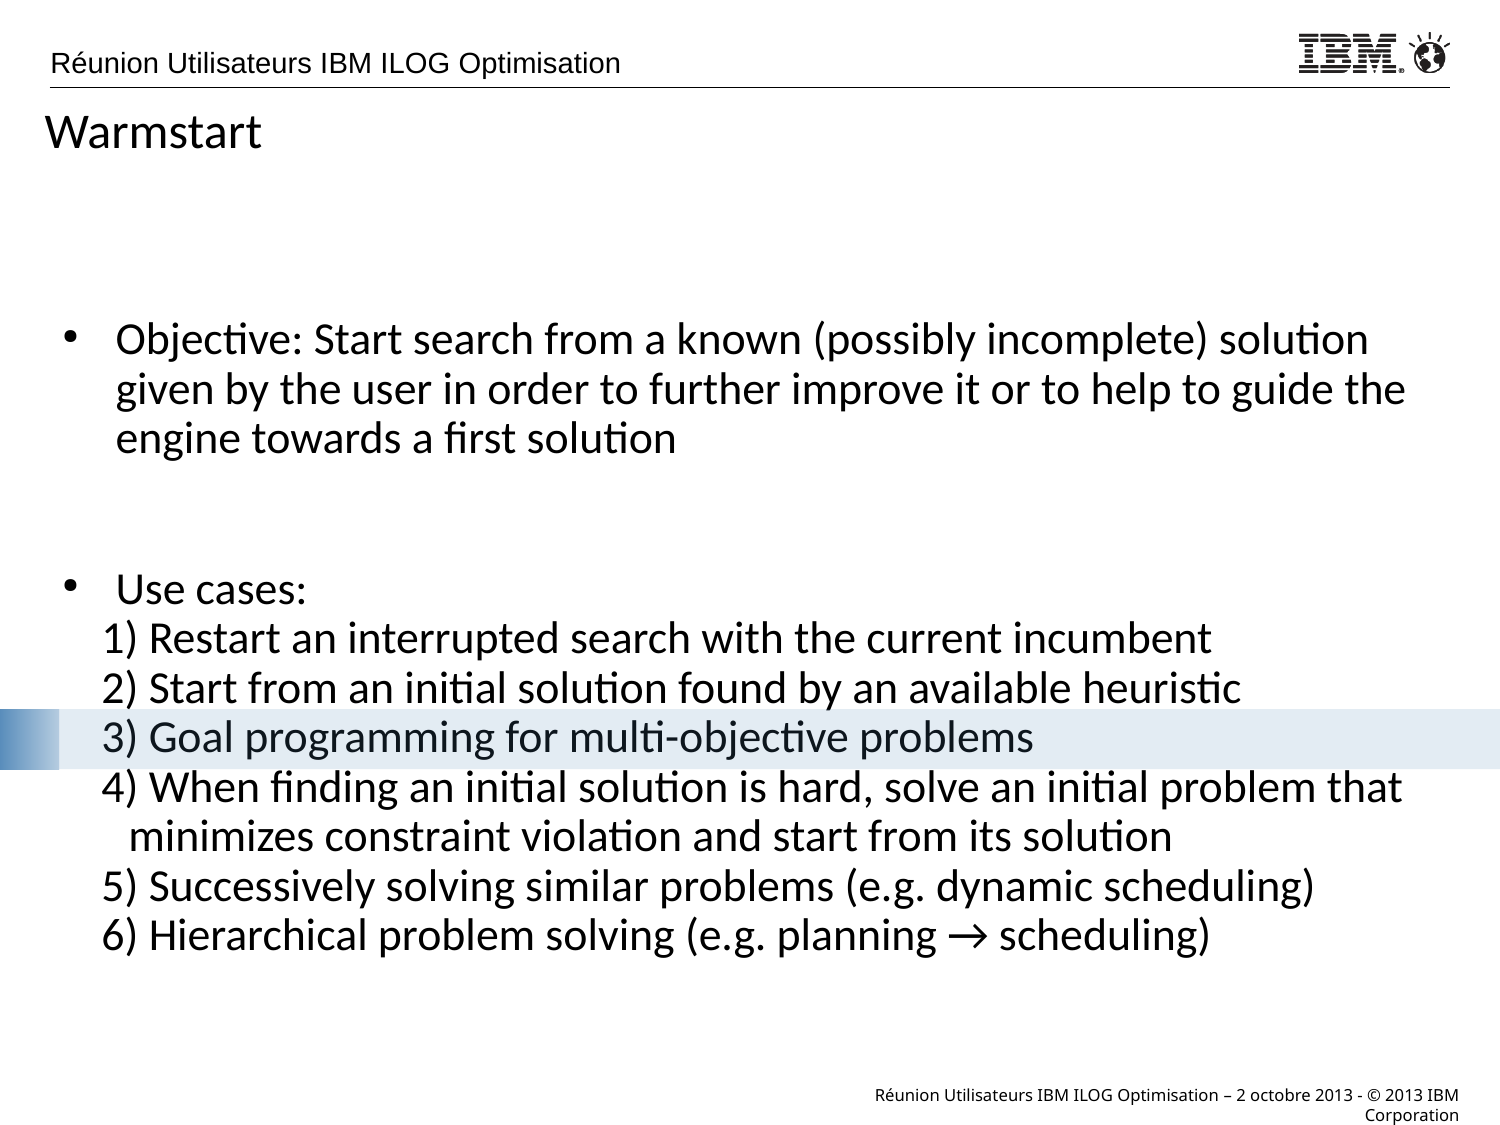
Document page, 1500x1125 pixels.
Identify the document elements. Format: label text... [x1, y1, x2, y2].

title Warmstart [29, 97, 1500, 203]
list Objective: Start search from a known (possibly incomplete) solution given by the user in order to further improve it or to help to guide the engine towards a first solution Use cases: Restart an interrupted search with the current incumbent Start from an initial solution found by an available heuristic Goal programming for multi-objective problems When finding an initial solution is hard, solve an initial problem that minimizes constraint violation and start from its solution Successively solving similar problems (e.g. dynamic scheduling) Hierarchical problem solving (e.g. planning → scheduling) [29, 770, 1486, 1043]
list Objective: Start search from a known (possibly incomplete) solution given by the user in order to further improve it or to help to guide the engine towards a first solution Use cases: Restart an interrupted search with the current incumbent Start from an initial solution found by an available heuristic Goal programming for multi-objective problems When finding an initial solution is hard, solve an initial problem that minimizes constraint violation and start from its solution Successively solving similar problems (e.g. dynamic scheduling) Hierarchical problem solving (e.g. planning → scheduling) [29, 307, 1486, 709]
text_box [0, 709, 1500, 770]
picture [1299, 32, 1450, 73]
